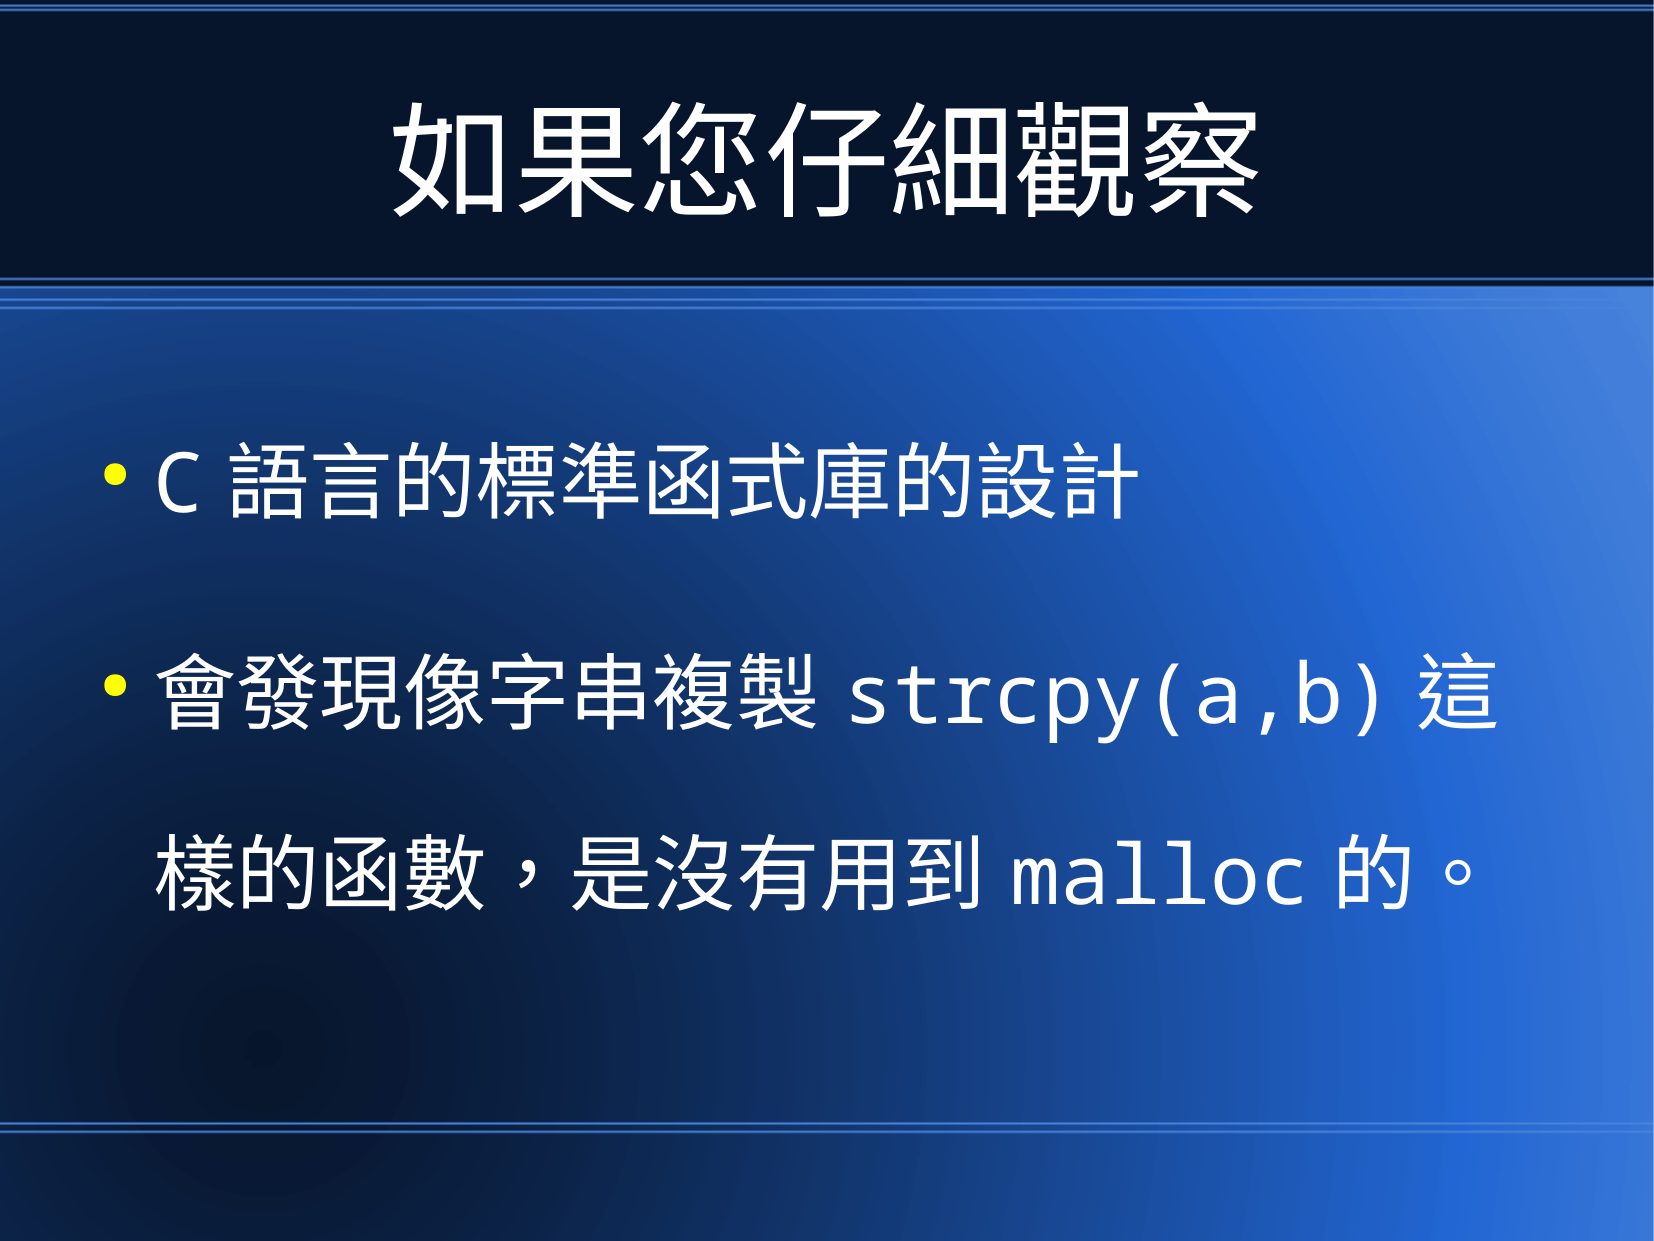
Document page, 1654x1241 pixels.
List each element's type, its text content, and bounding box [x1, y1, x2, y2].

list C語言的標準函式庫的設計 會發現像字串複製strcpy(a,b)這樣的函數，是沒有用到malloc的。 [82, 355, 1571, 1241]
picture [0, 0, 1654, 1241]
title 如果您仔細觀察 [82, 49, 1571, 257]
